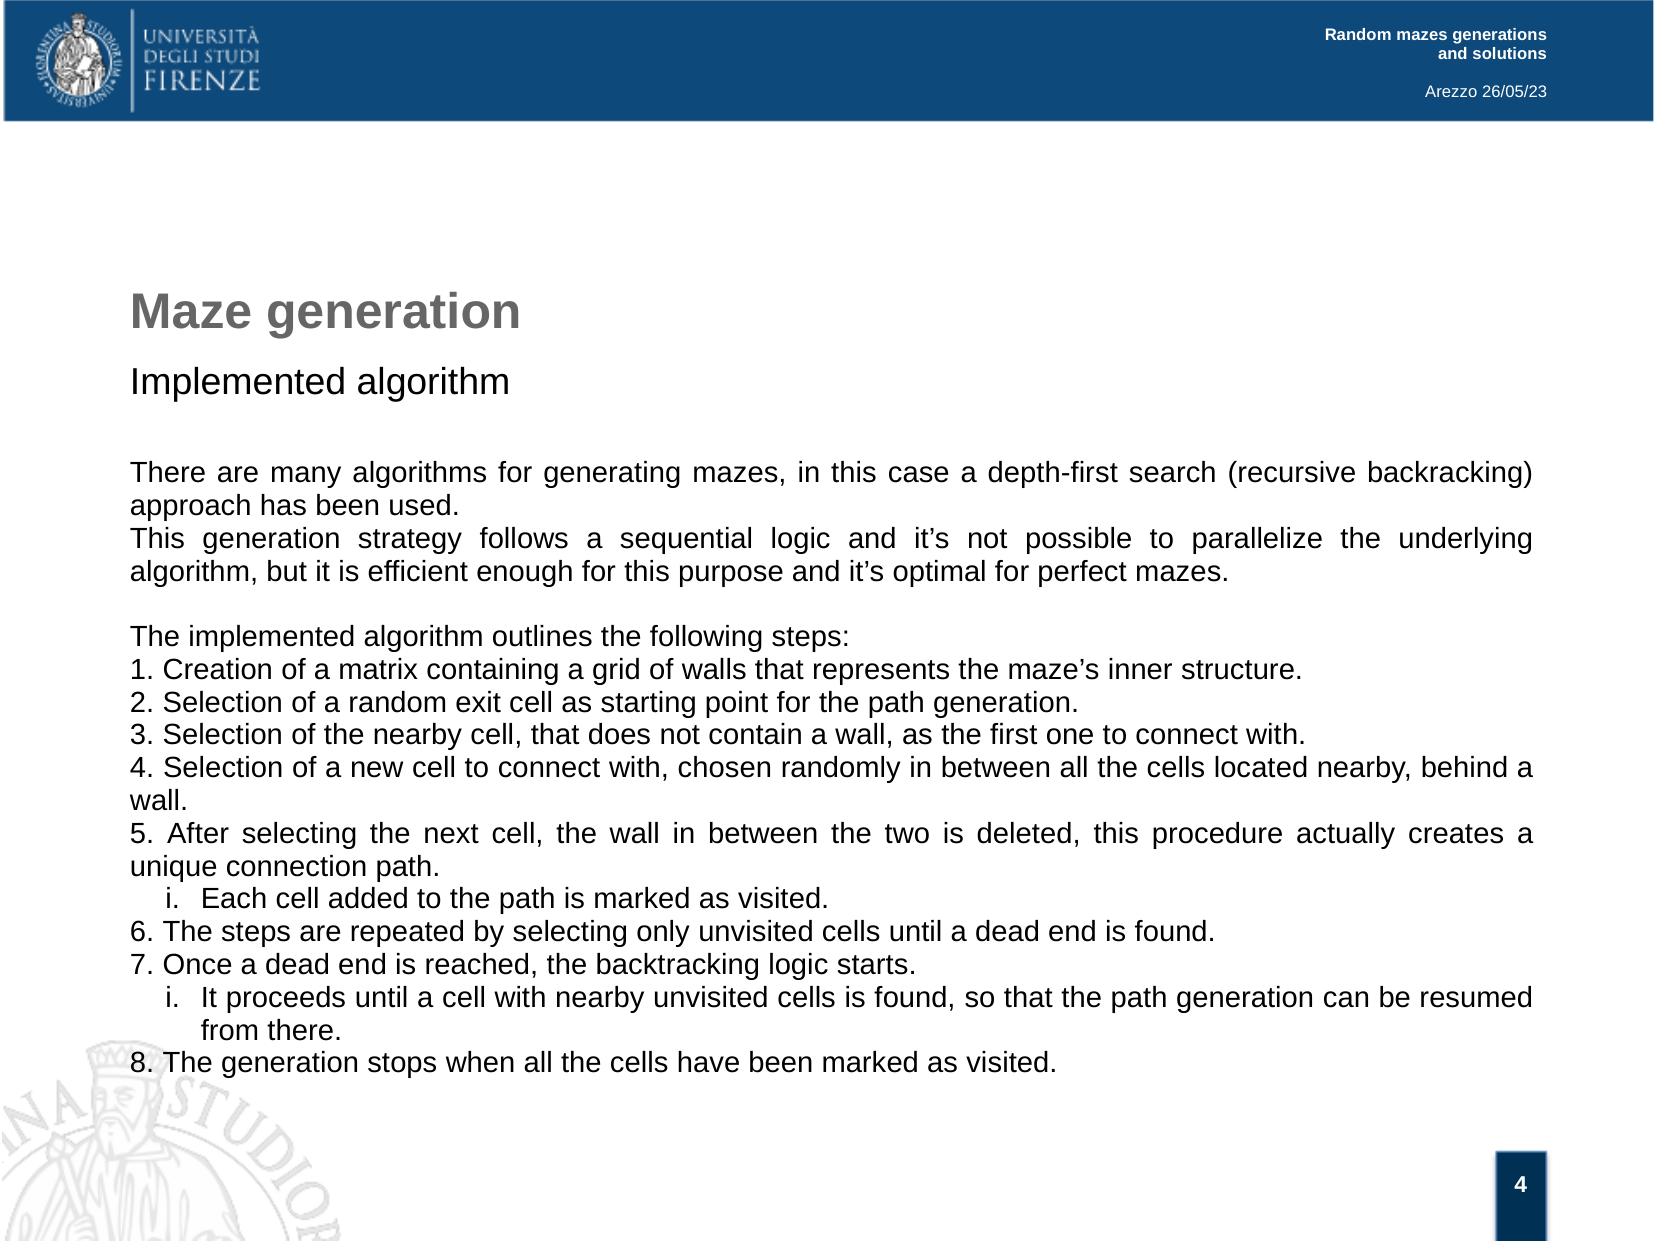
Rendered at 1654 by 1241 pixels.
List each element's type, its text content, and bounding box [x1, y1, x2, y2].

picture [2, 0, 1654, 1241]
text_box There are many algorithms for generating mazes, in this case a depth-first search (recursive backracking) approach has been used. This generation strategy follows a sequential logic and it’s not possible to parallelize the underlying algorithm, but it is efficient enough for this purpose and it’s optimal for perfect mazes. The implemented algorithm outlines the following steps: Creation of a matrix containing a grid of walls that represents the maze’s inner structure. Selection of a random exit cell as starting point for the path generation. Selection of the nearby cell, that does not contain a wall, as the first one to connect with. Selection of a new cell to connect with, chosen randomly in between all the cells located nearby, behind a wall. After selecting the next cell, the wall in between the two is deleted, this procedure actually creates a unique connection path. Each cell added to the path is marked as visited. The steps are repeated by selecting only unvisited cells until a dead end is found. Once a dead end is reached, the backtracking logic starts. It proceeds until a cell with nearby unvisited cells is found, so that the path generation can be resumed from there. The generation stops when all the cells have been marked as visited. [129, 413, 1536, 1123]
text_box 4 [1505, 1160, 1536, 1208]
text_box Random mazes generations and solutions Arezzo 26/05/23 [685, 24, 1548, 102]
text_box Maze generation Implemented algorithm [129, 255, 993, 403]
